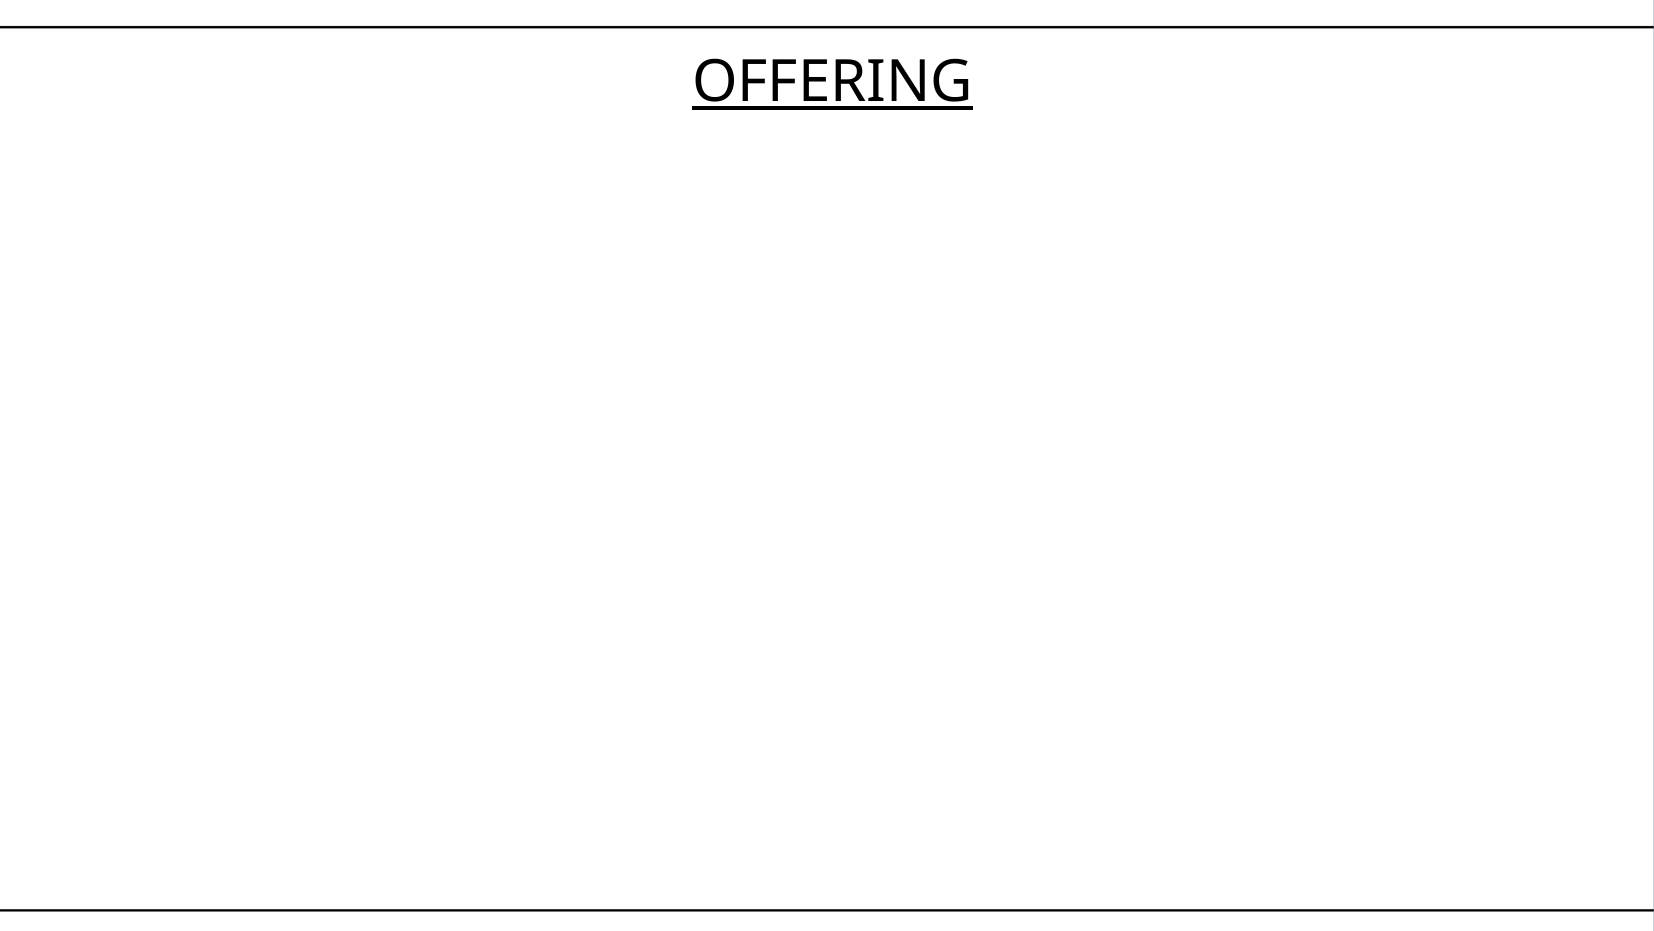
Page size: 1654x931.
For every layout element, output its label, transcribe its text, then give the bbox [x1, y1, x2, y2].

text_box OFFERING [135, 31, 1531, 124]
picture [0, 0, 1654, 931]
